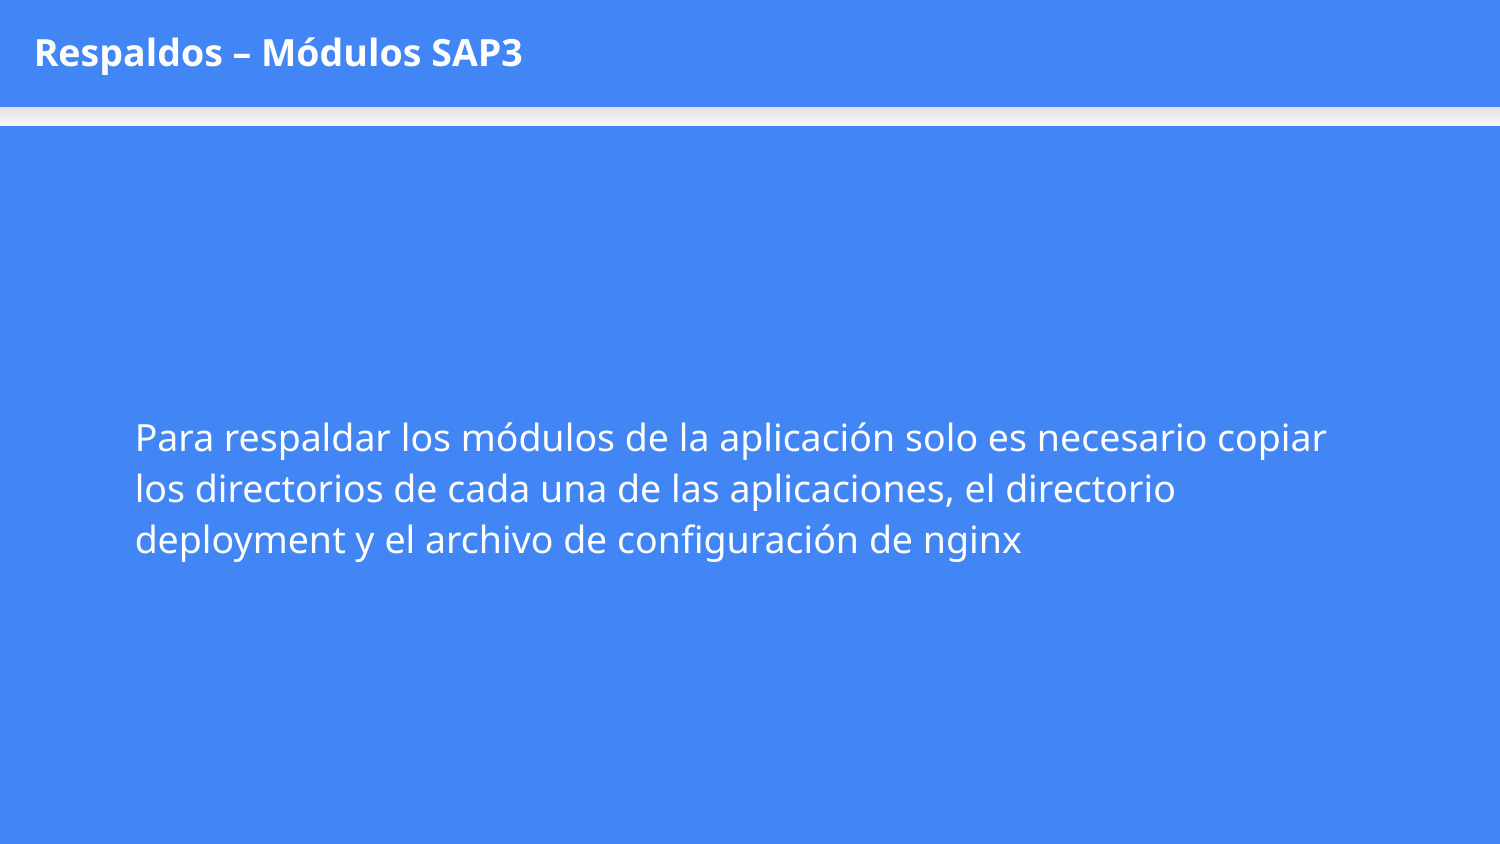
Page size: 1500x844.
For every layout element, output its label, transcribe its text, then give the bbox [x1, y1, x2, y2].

title Respaldos – Módulos SAP3 [33, 2, 1482, 102]
text_box Para respaldar los módulos de la aplicación solo es necesario copiar los directorios de cada una de las aplicaciones, el directorio deployment y el archivo de configuración de nginx [120, 404, 1396, 552]
